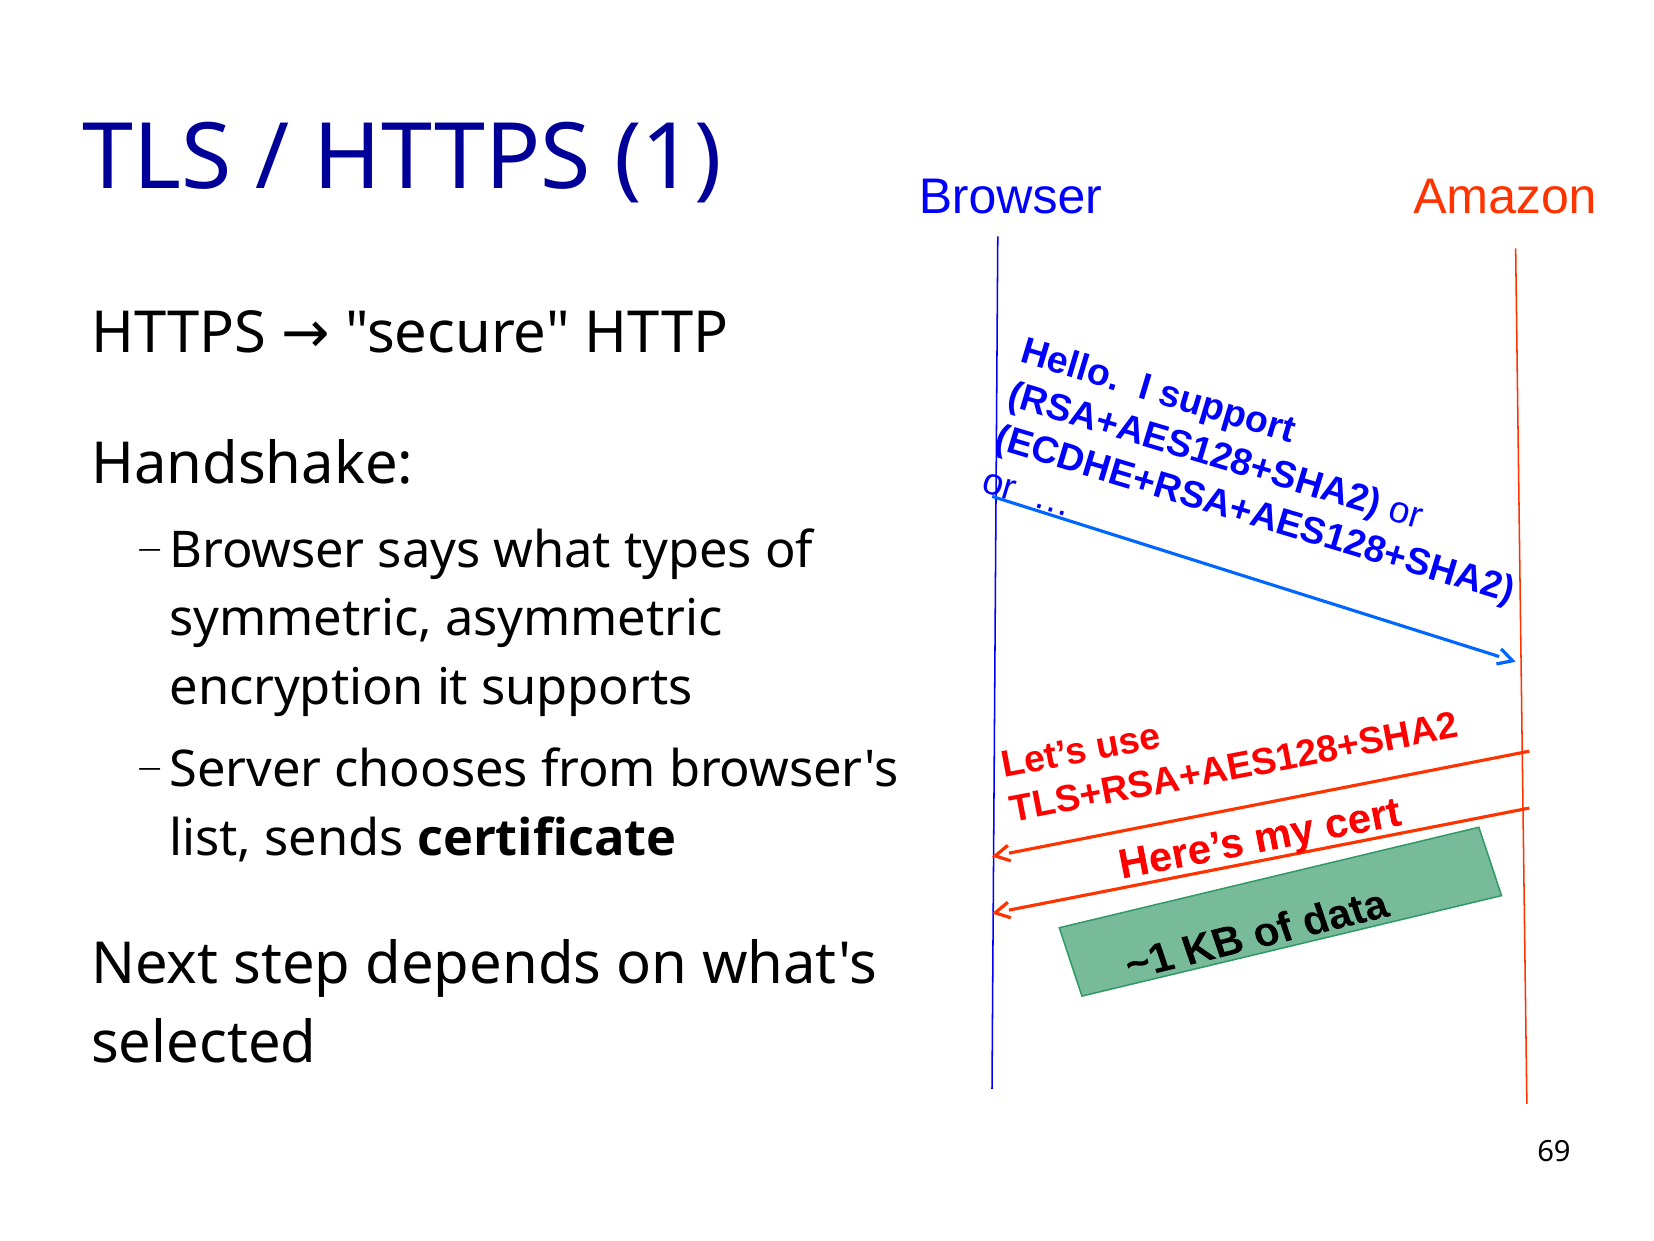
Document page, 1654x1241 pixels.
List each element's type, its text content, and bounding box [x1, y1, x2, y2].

text_box Here’s my cert [1097, 762, 1478, 897]
title TLS / HTTPS (1) [82, 49, 1571, 257]
text_box Amazon [1398, 155, 1612, 231]
text_box Let’s use TLS+RSA+AES128+SHA2 [980, 634, 1531, 840]
text_box Hello. I support (RSA+AES128+SHA2) or (ECDHE+RSA+AES128+SHA2) or … [961, 314, 1588, 673]
list HTTPS → "secure" HTTP Handshake: Browser says what types of symmetric, asymmetric encryption it supports Server chooses from browser's list, sends certificate Next step depends on what's selected [60, 290, 931, 1096]
text_box [1059, 827, 1502, 997]
text_box Browser [903, 155, 1117, 231]
text_box ~1 KB of data [1100, 856, 1446, 998]
